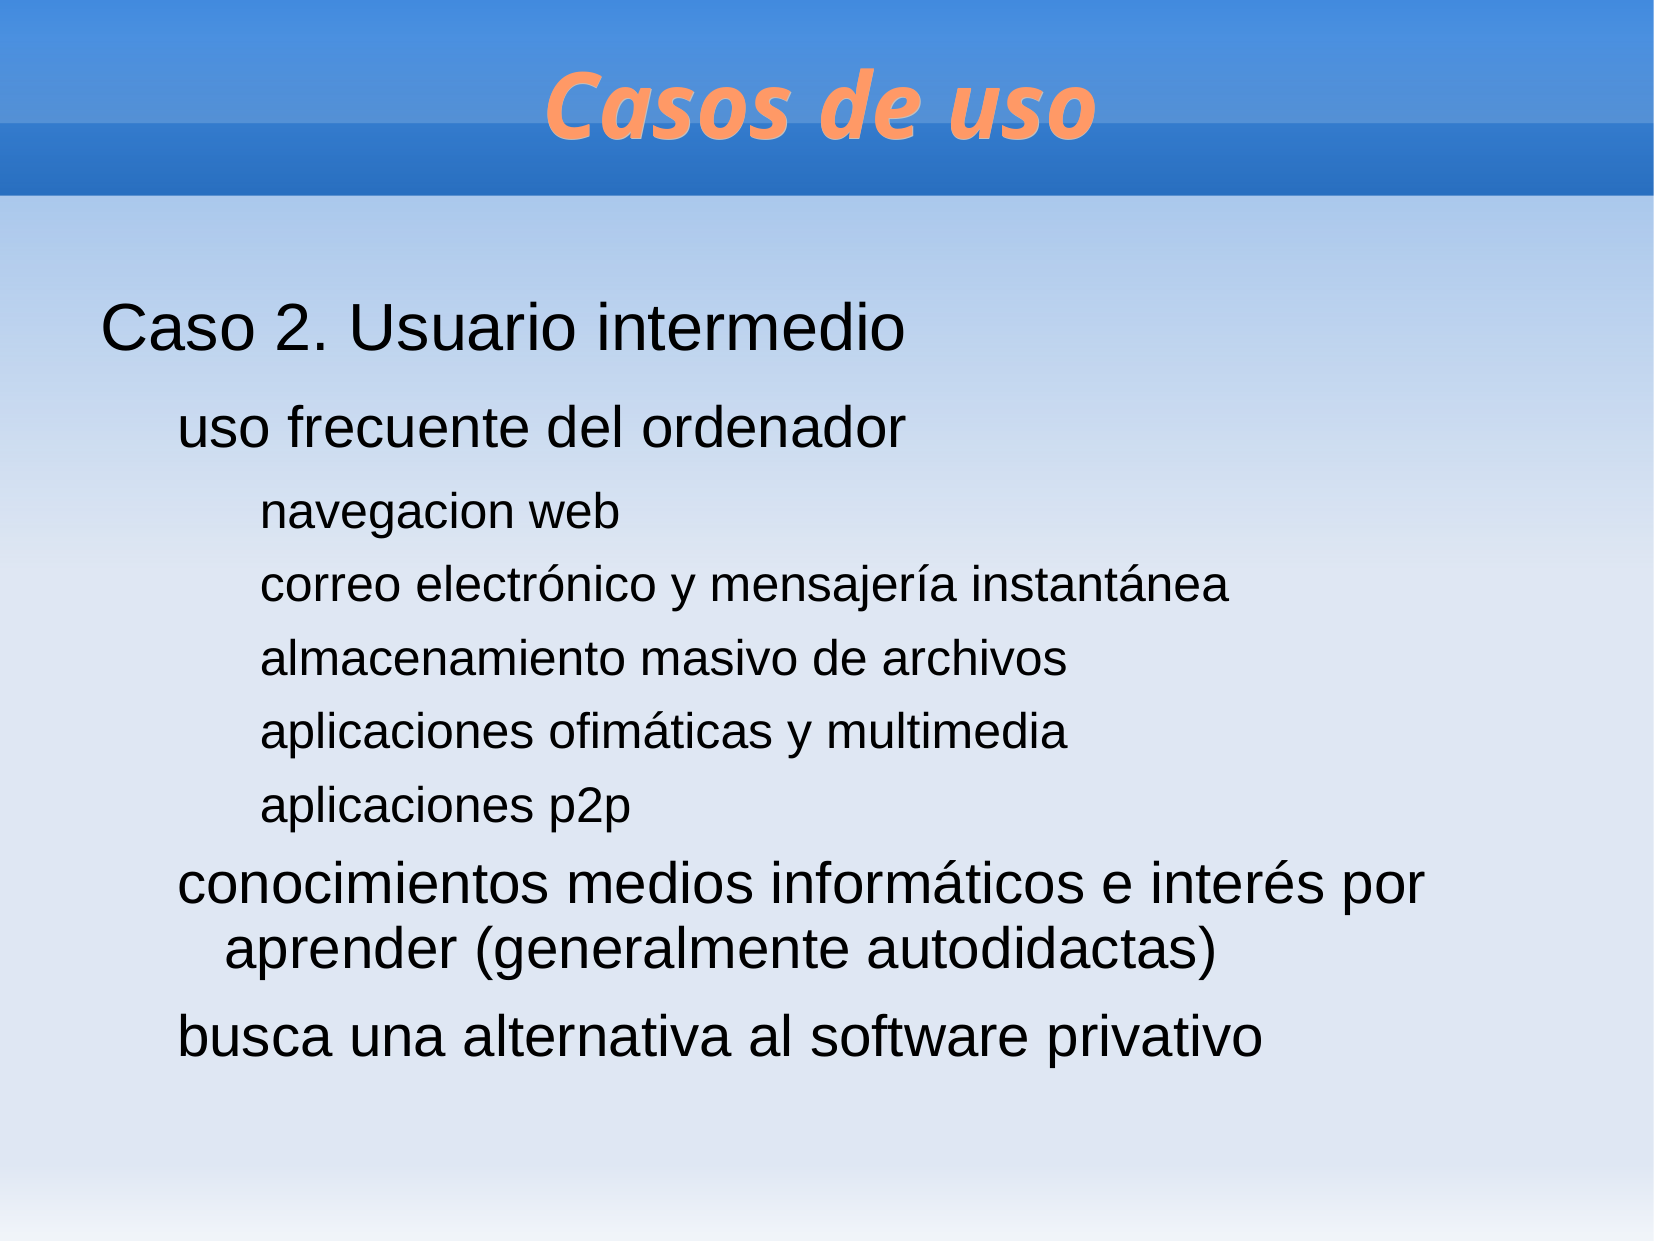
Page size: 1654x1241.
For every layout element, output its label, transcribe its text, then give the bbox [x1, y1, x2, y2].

title Casos de uso [76, 7, 1565, 200]
list Caso 2. Usuario intermedio uso frecuente del ordenador navegacion web correo electrónico y mensajería instantánea almacenamiento masivo de archivos aplicaciones ofimáticas y multimedia aplicaciones p2p conocimientos medios informáticos e interés por aprender (generalmente autodidactas) busca una alternativa al software privativo [82, 290, 1571, 1094]
picture [0, 0, 1654, 1241]
